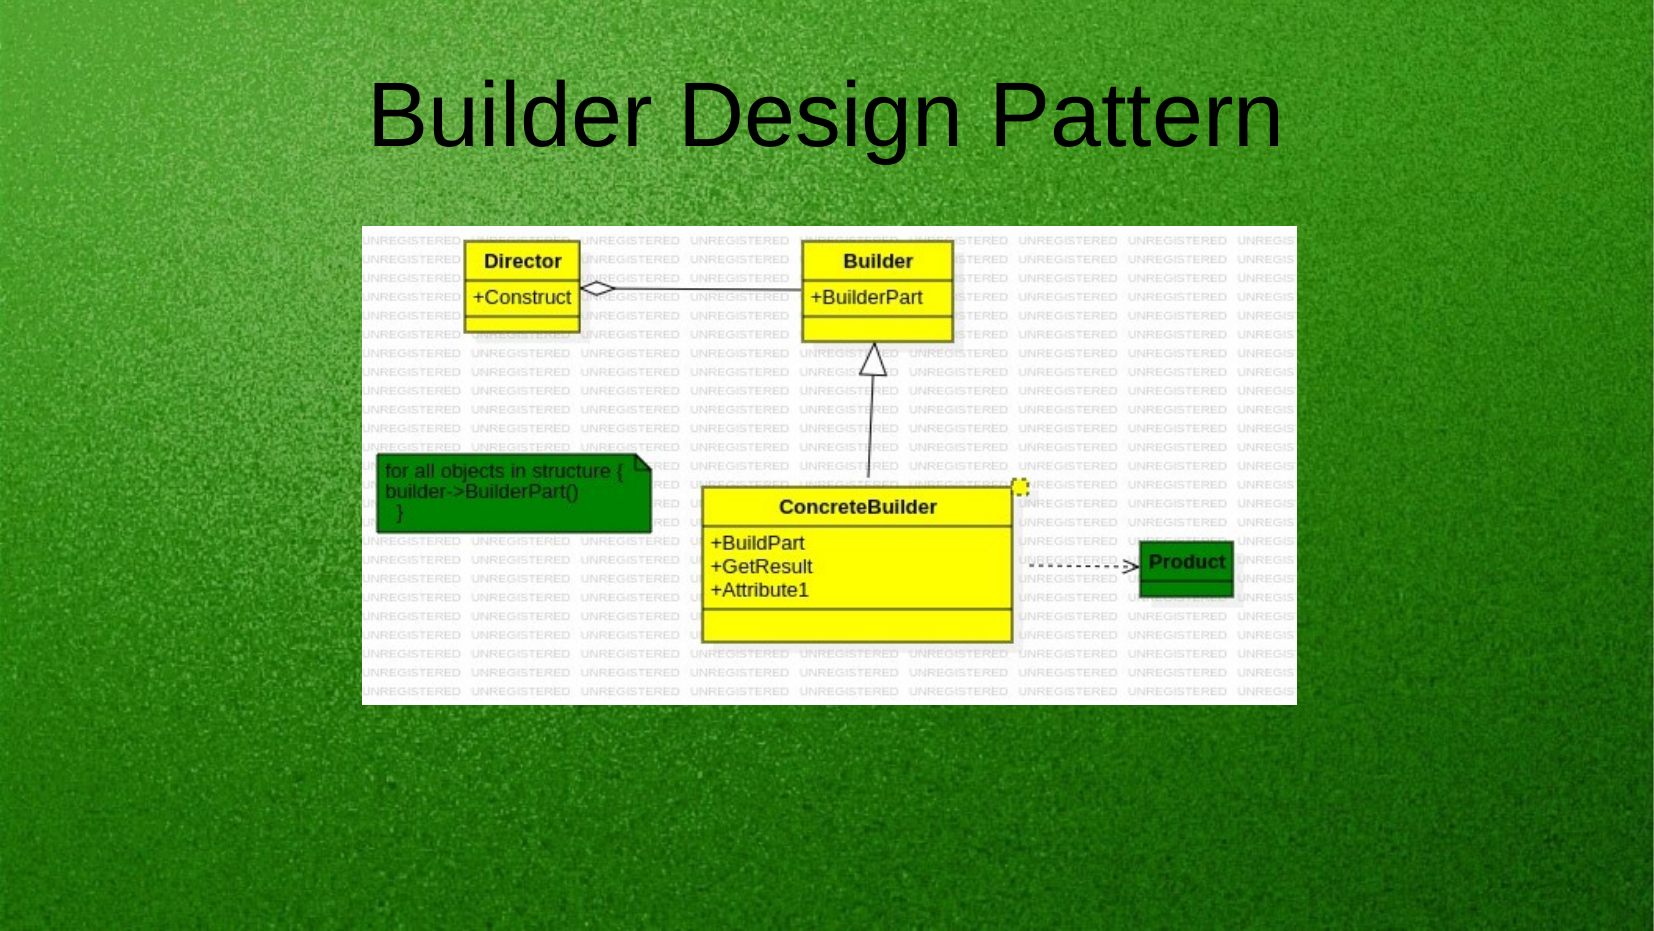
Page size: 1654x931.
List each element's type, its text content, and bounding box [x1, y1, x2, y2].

title Builder Design Pattern [82, 21, 1571, 208]
picture [0, 0, 1654, 931]
